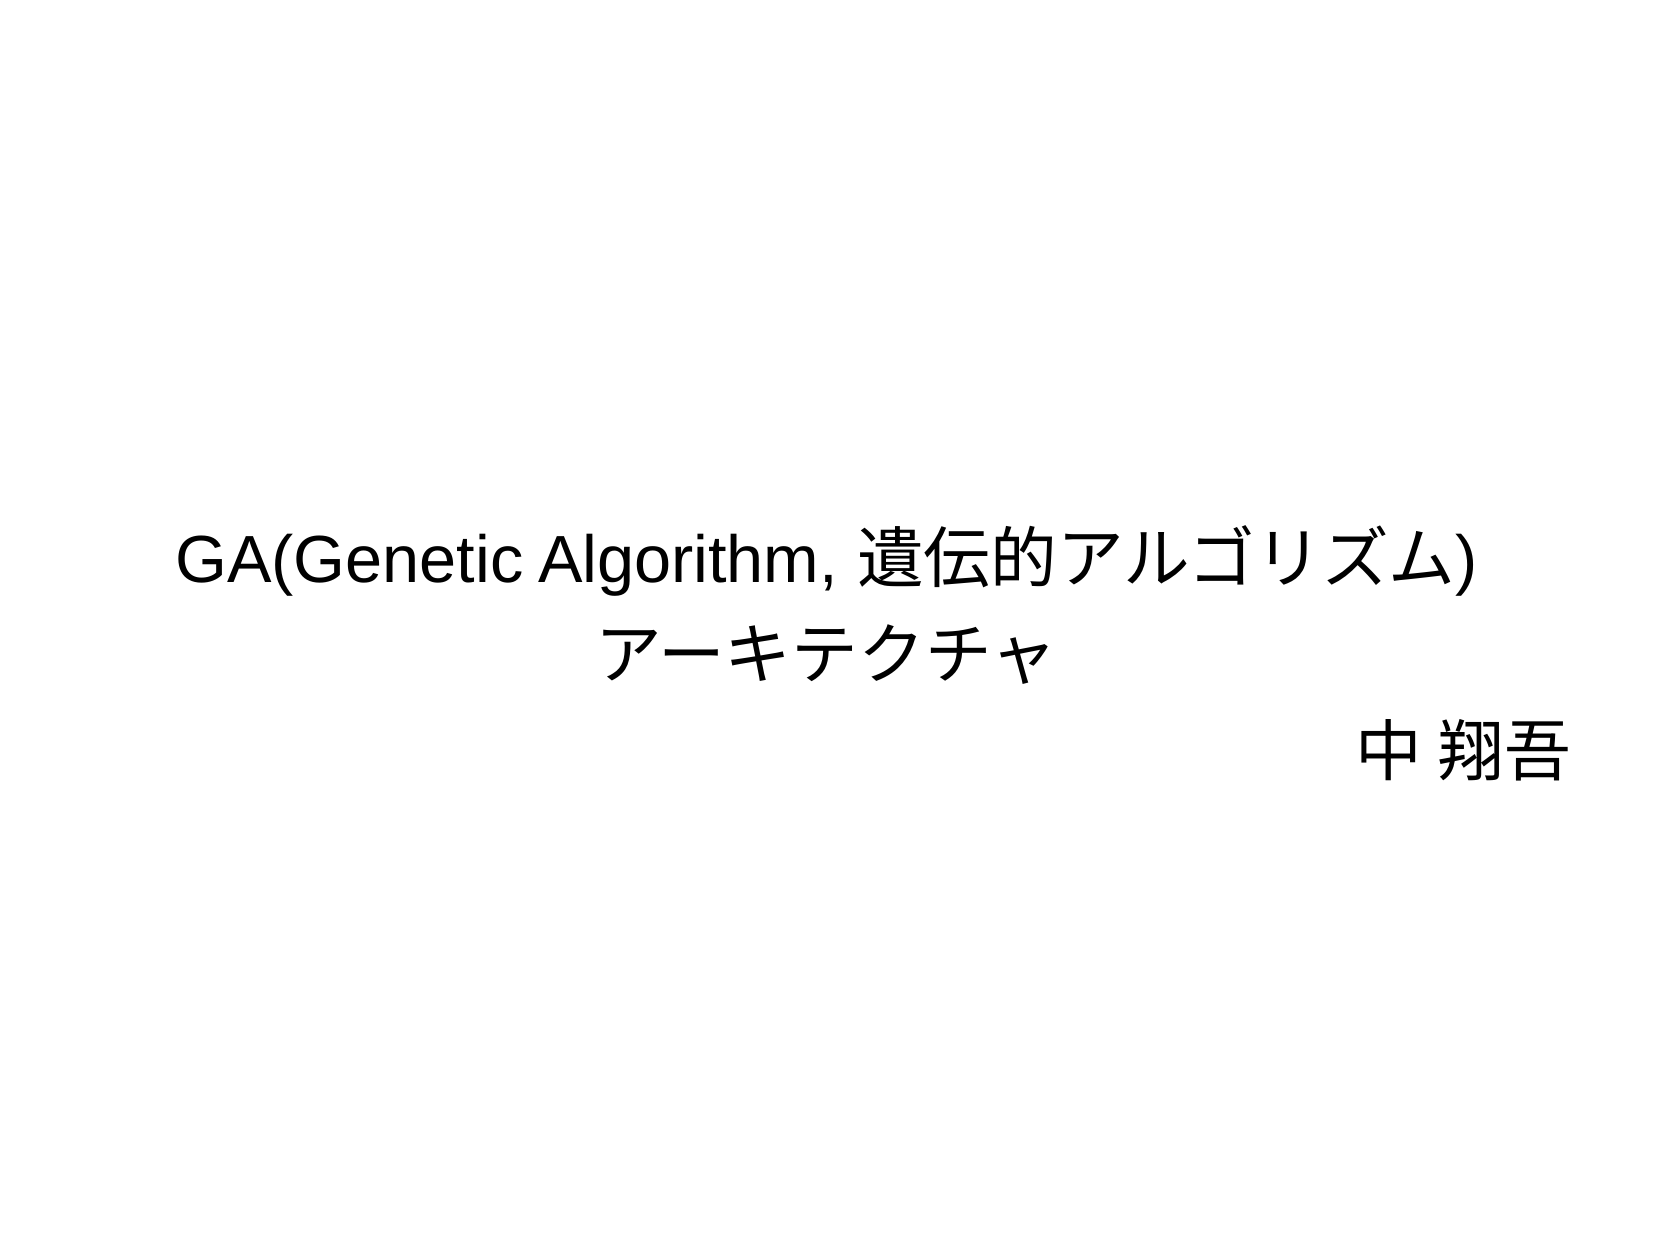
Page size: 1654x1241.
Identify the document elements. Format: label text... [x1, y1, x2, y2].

subtitle GA(Genetic Algorithm, 遺伝的アルゴリズム) アーキテクチャ 中 翔吾 [82, 290, 1571, 1010]
